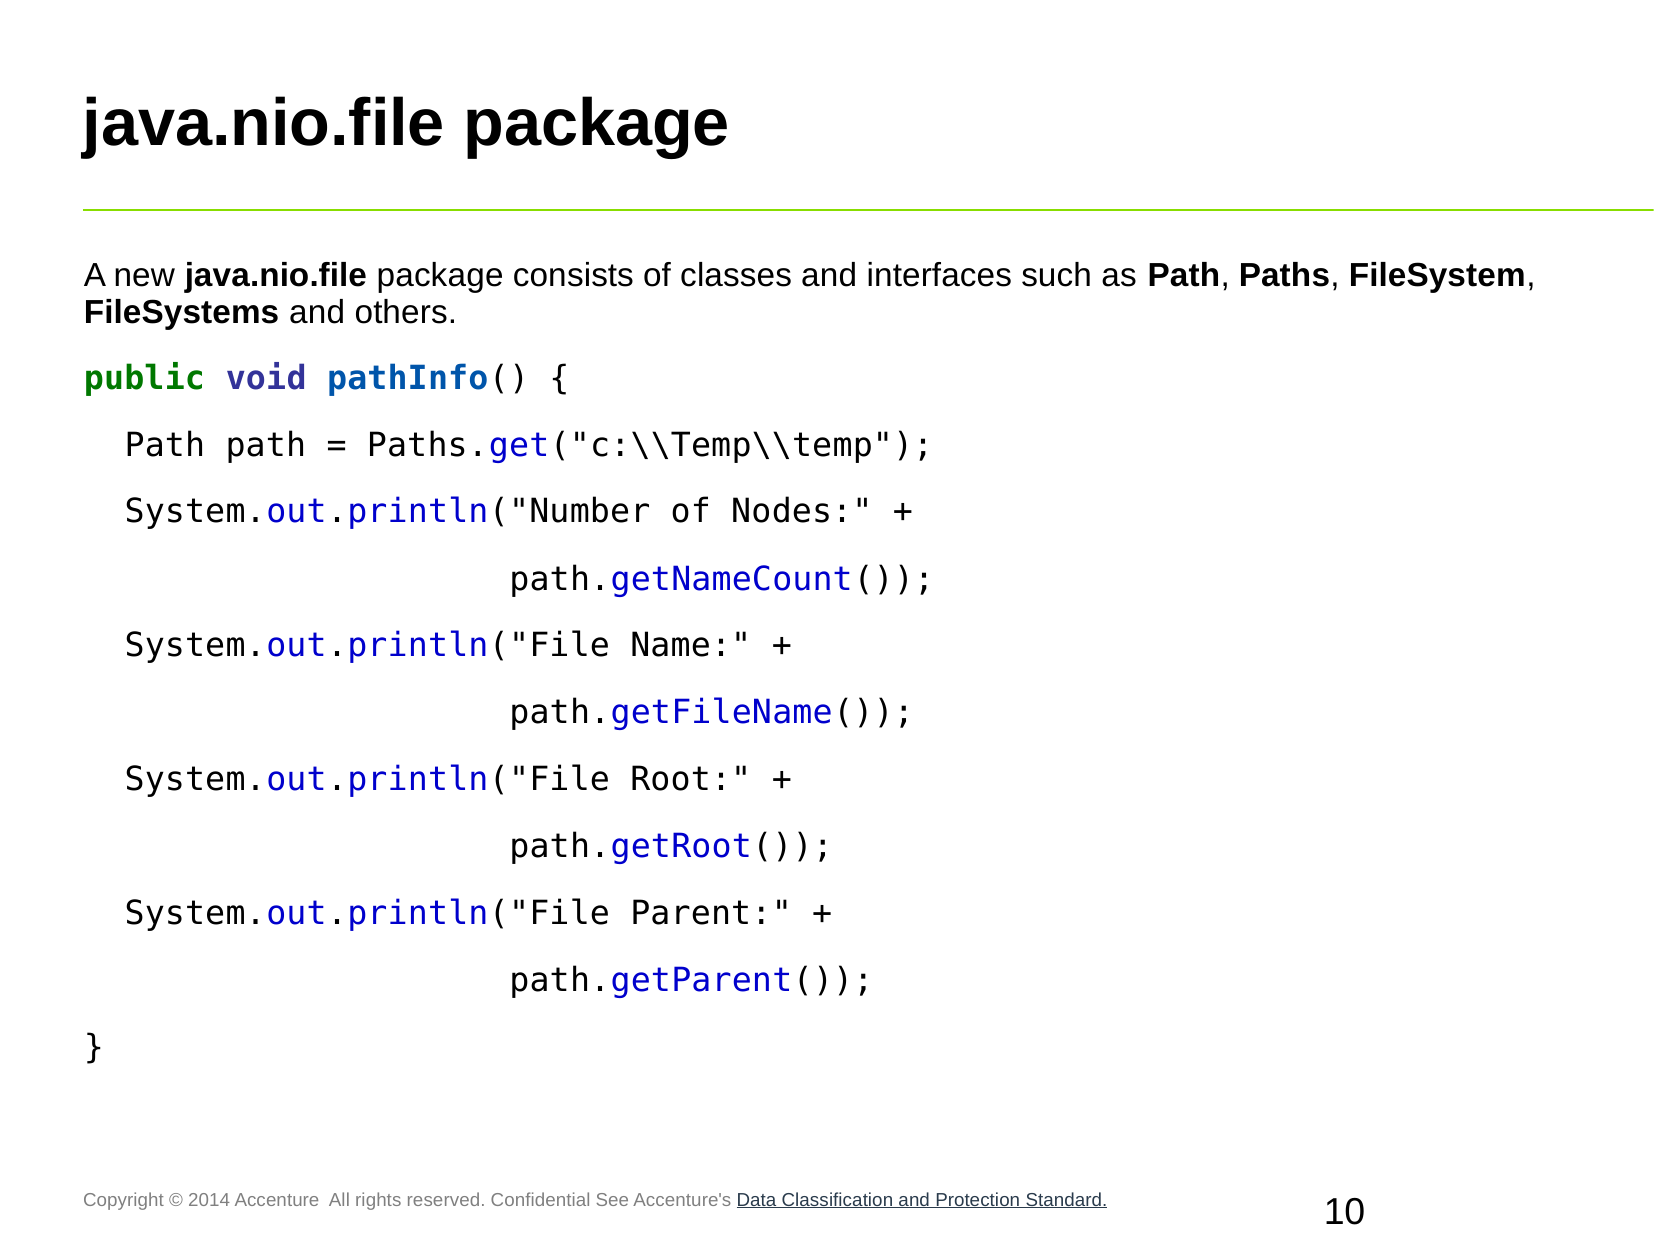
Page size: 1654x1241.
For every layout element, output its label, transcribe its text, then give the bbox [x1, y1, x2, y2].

title java.nio.file package [82, 49, 1571, 196]
list A new java.nio.file package consists of classes and interfaces such as Path, Paths, FileSystem, FileSystems and others. public void pathInfo() { Path path = Paths.get("c:\\Temp\\temp"); System.out.println("Number of Nodes:" + path.getNameCount()); System.out.println("File Name:" + path.getFileName()); System.out.println("File Root:" + path.getRoot()); System.out.println("File Parent:" + path.getParent()); } [84, 255, 1573, 1166]
text_box <number> [1308, 1157, 1654, 1241]
